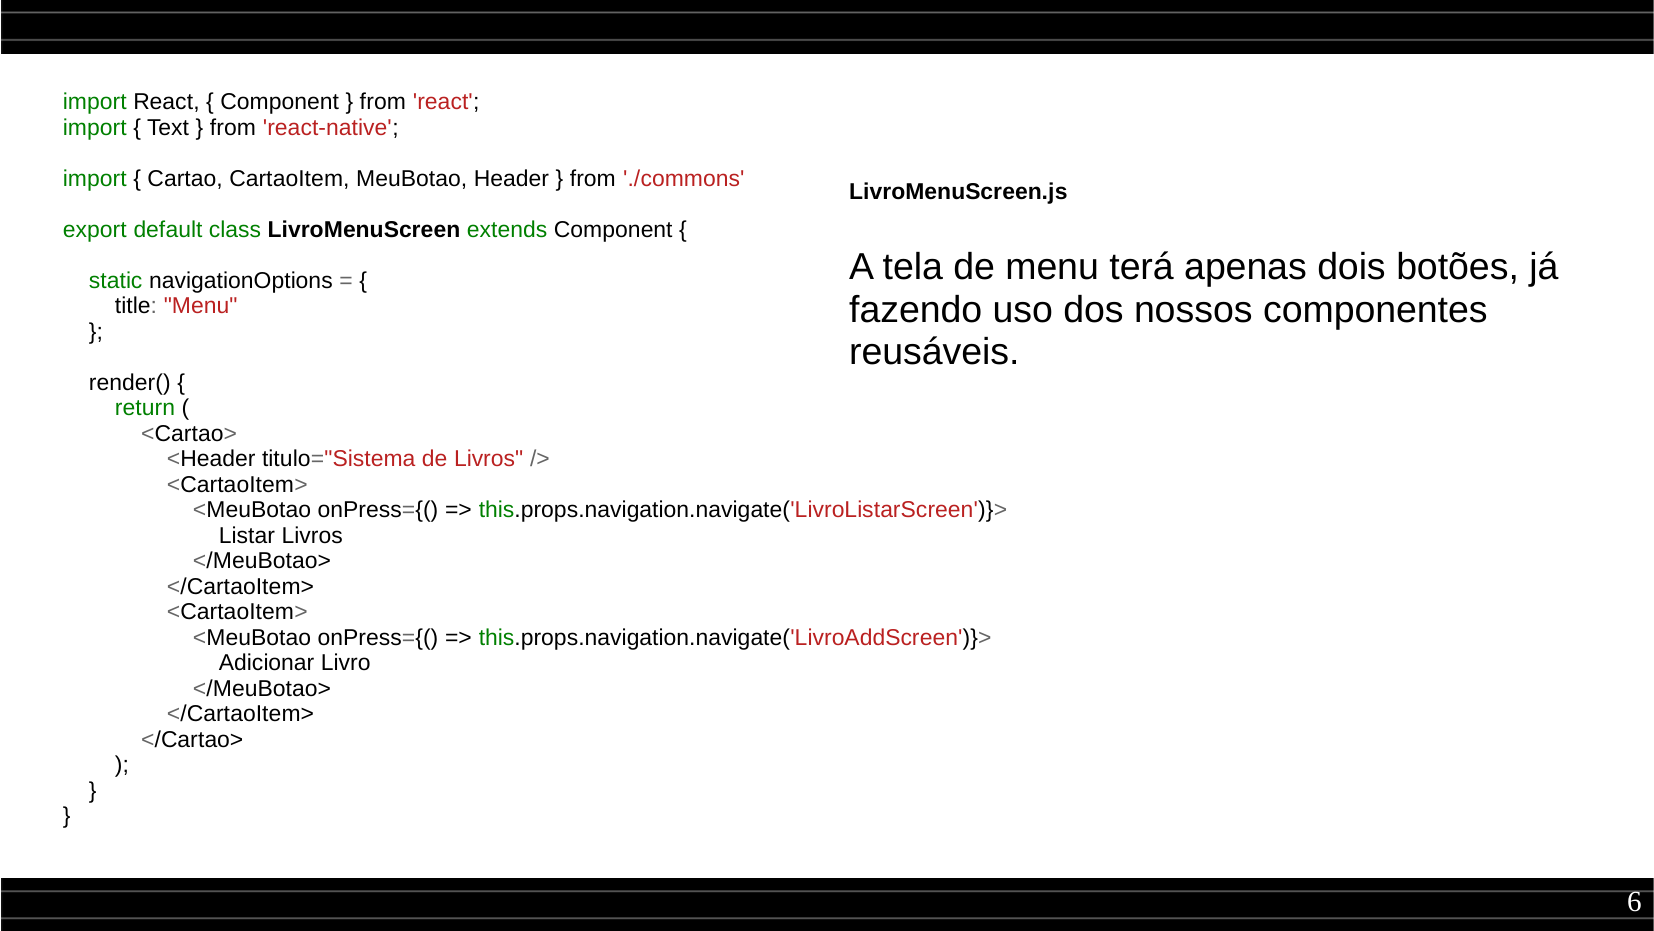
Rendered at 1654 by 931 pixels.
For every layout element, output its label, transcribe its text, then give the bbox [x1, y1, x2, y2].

picture [1, 878, 1654, 931]
text_box import React, { Component } from 'react'; import { Text } from 'react-native'; import { Cartao, CartaoItem, MeuBotao, Header } from './commons' export default class LivroMenuScreen extends Component { static navigationOptions = { title: "Menu" }; render() { return ( <Cartao> <Header titulo="Sistema de Livros" /> <CartaoItem> <MeuBotao onPress={() => this.props.navigation.navigate('LivroListarScreen')}> Listar Livros </MeuBotao> </CartaoItem> <CartaoItem> <MeuBotao onPress={() => this.props.navigation.navigate('LivroAddScreen')}> Adicionar Livro </MeuBotao> </CartaoItem> </Cartao> ); } } [48, 81, 1217, 857]
text_box LivroMenuScreen.js A tela de menu terá apenas dois botões, já fazendo uso dos nossos componentes reusáveis. [834, 171, 1574, 380]
picture [1, 0, 1654, 54]
